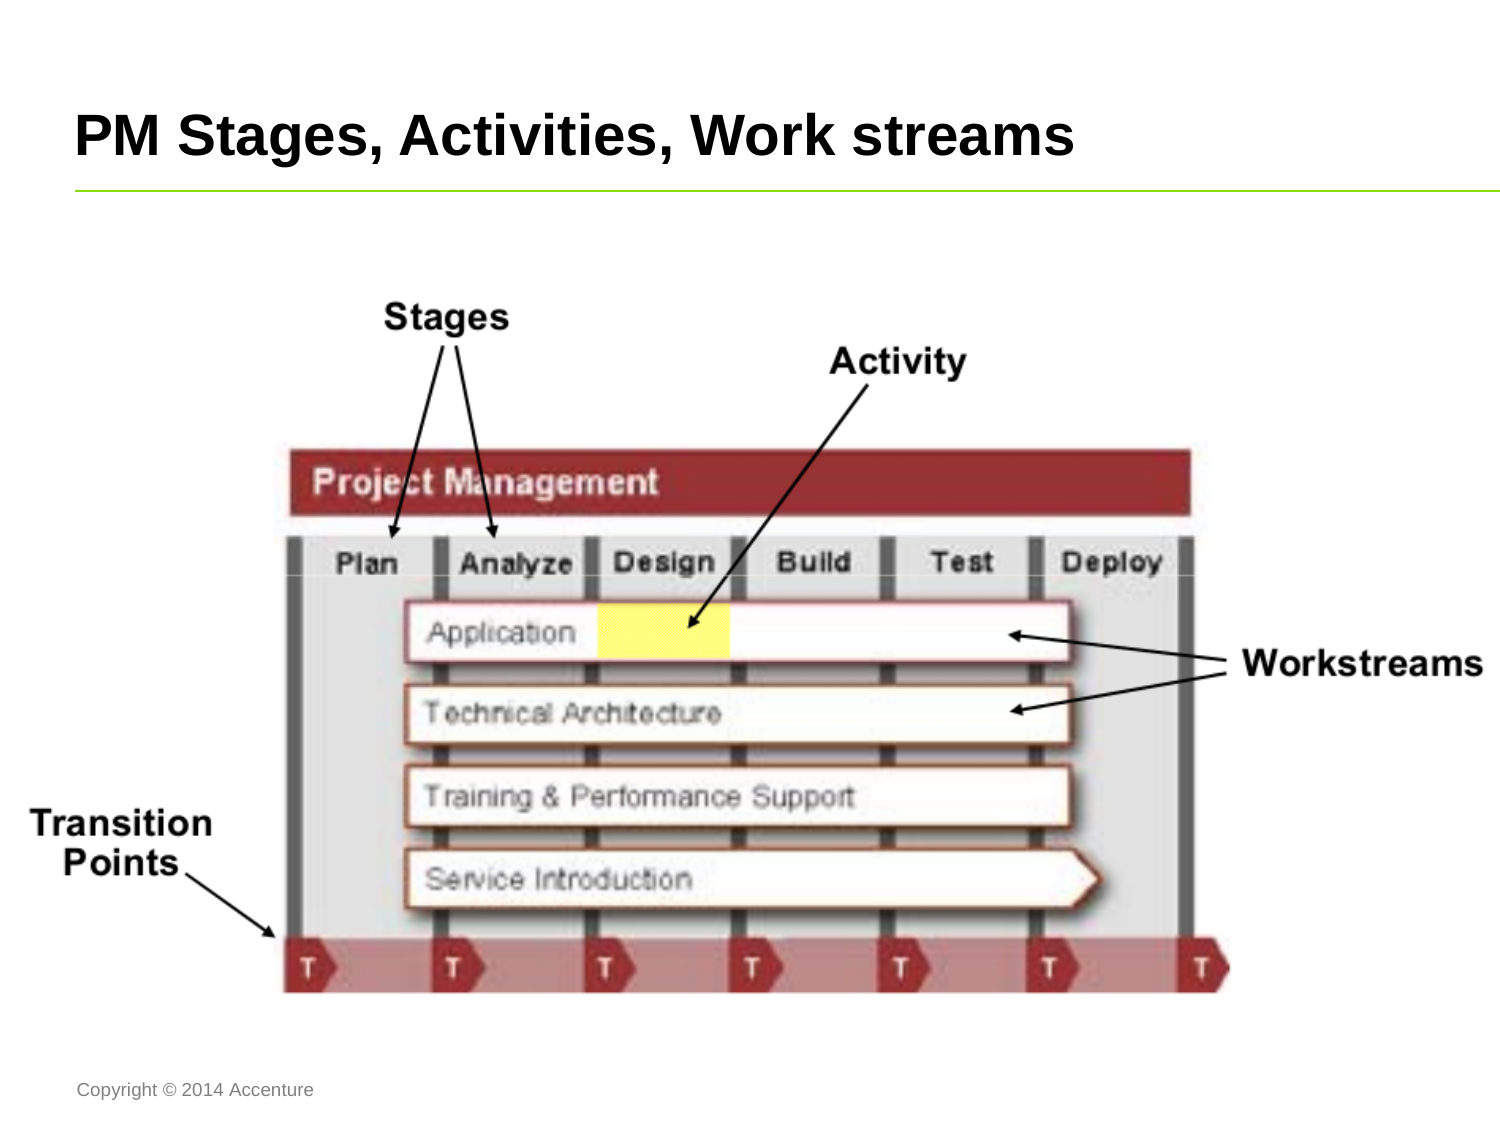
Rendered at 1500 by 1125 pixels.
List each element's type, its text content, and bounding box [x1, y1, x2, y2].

title PM Stages, Activities, Work streams [74, 70, 1500, 200]
picture [23, 295, 1489, 1010]
